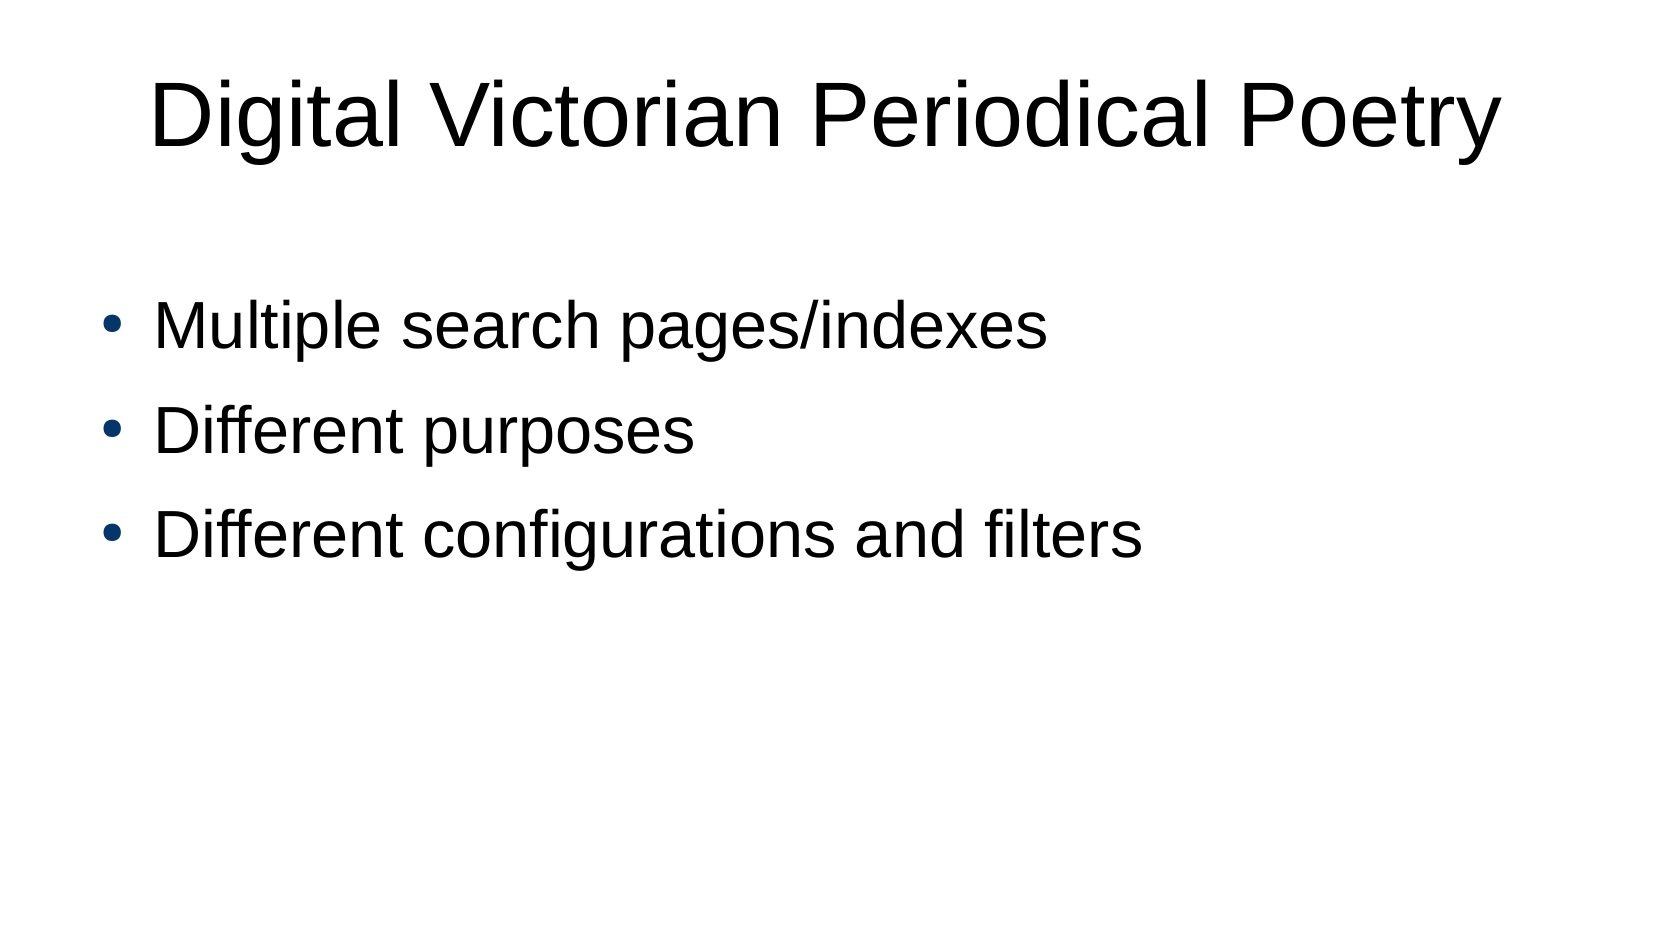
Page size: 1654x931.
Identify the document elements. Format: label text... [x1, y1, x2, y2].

title Digital Victorian Periodical Poetry [82, 37, 1571, 193]
list Multiple search pages/indexes Different purposes Different configurations and filters [82, 288, 1571, 828]
